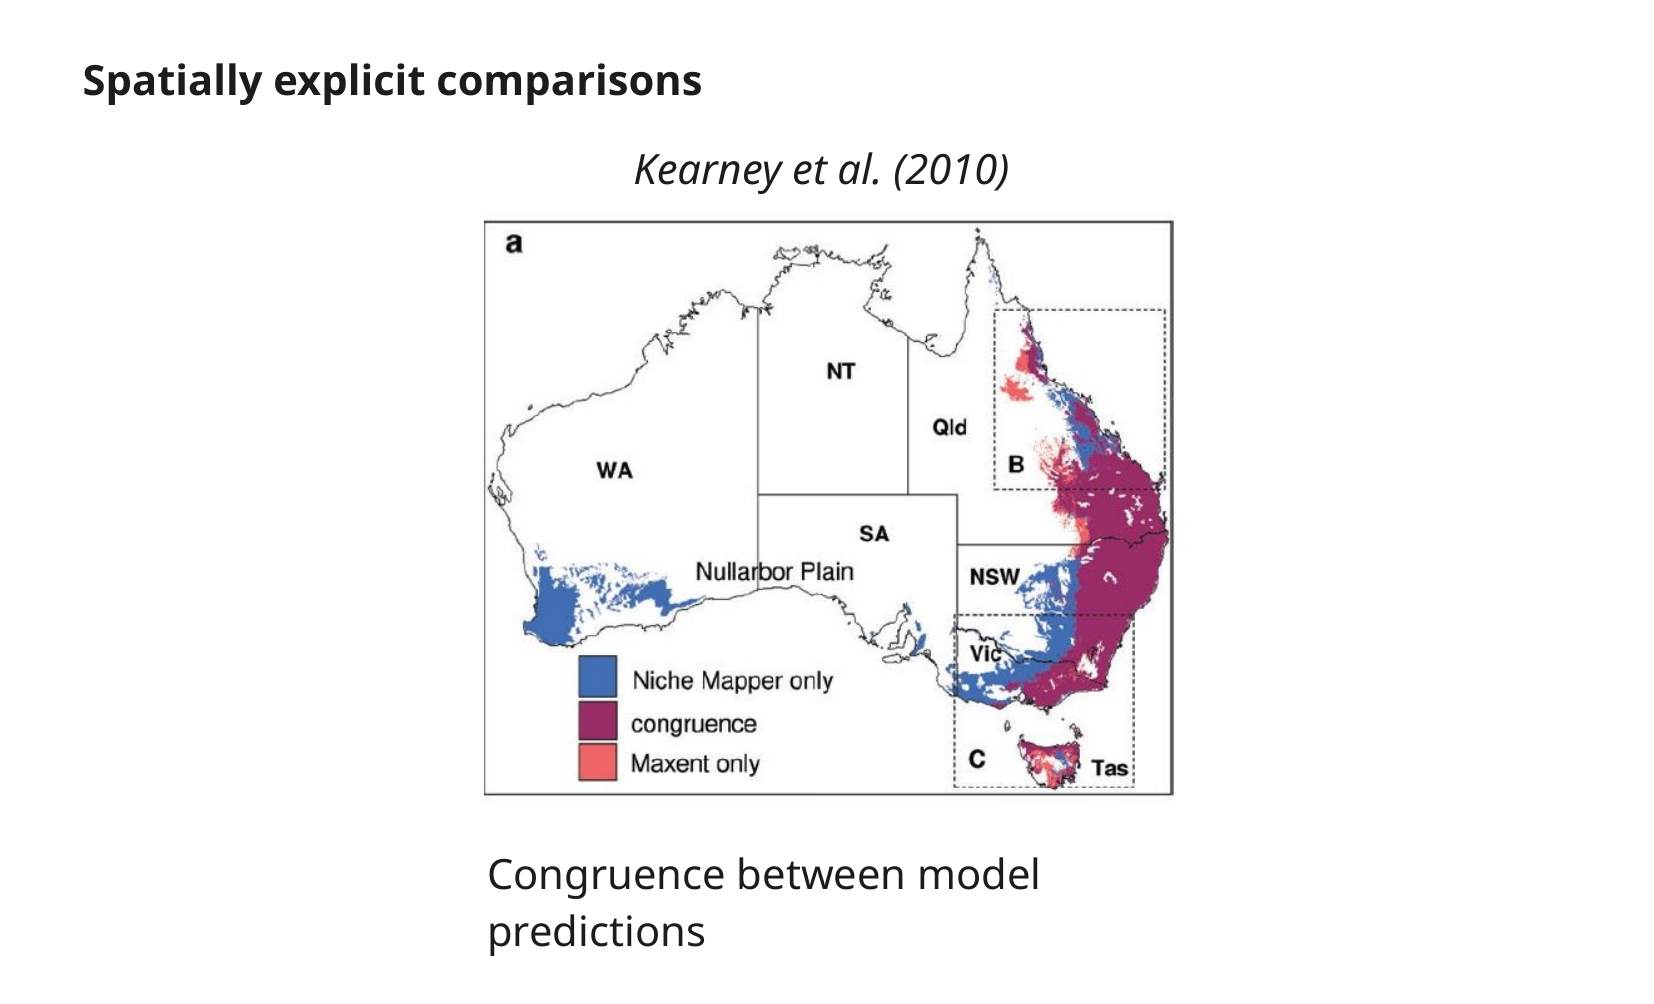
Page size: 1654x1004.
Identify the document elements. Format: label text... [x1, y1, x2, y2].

text_box Kearney et al. (2010) [633, 139, 1021, 212]
picture [364, 212, 1289, 803]
text_box Congruence between model predictions [487, 844, 1167, 924]
text_box Spatially explicit comparisons [82, 51, 1571, 130]
